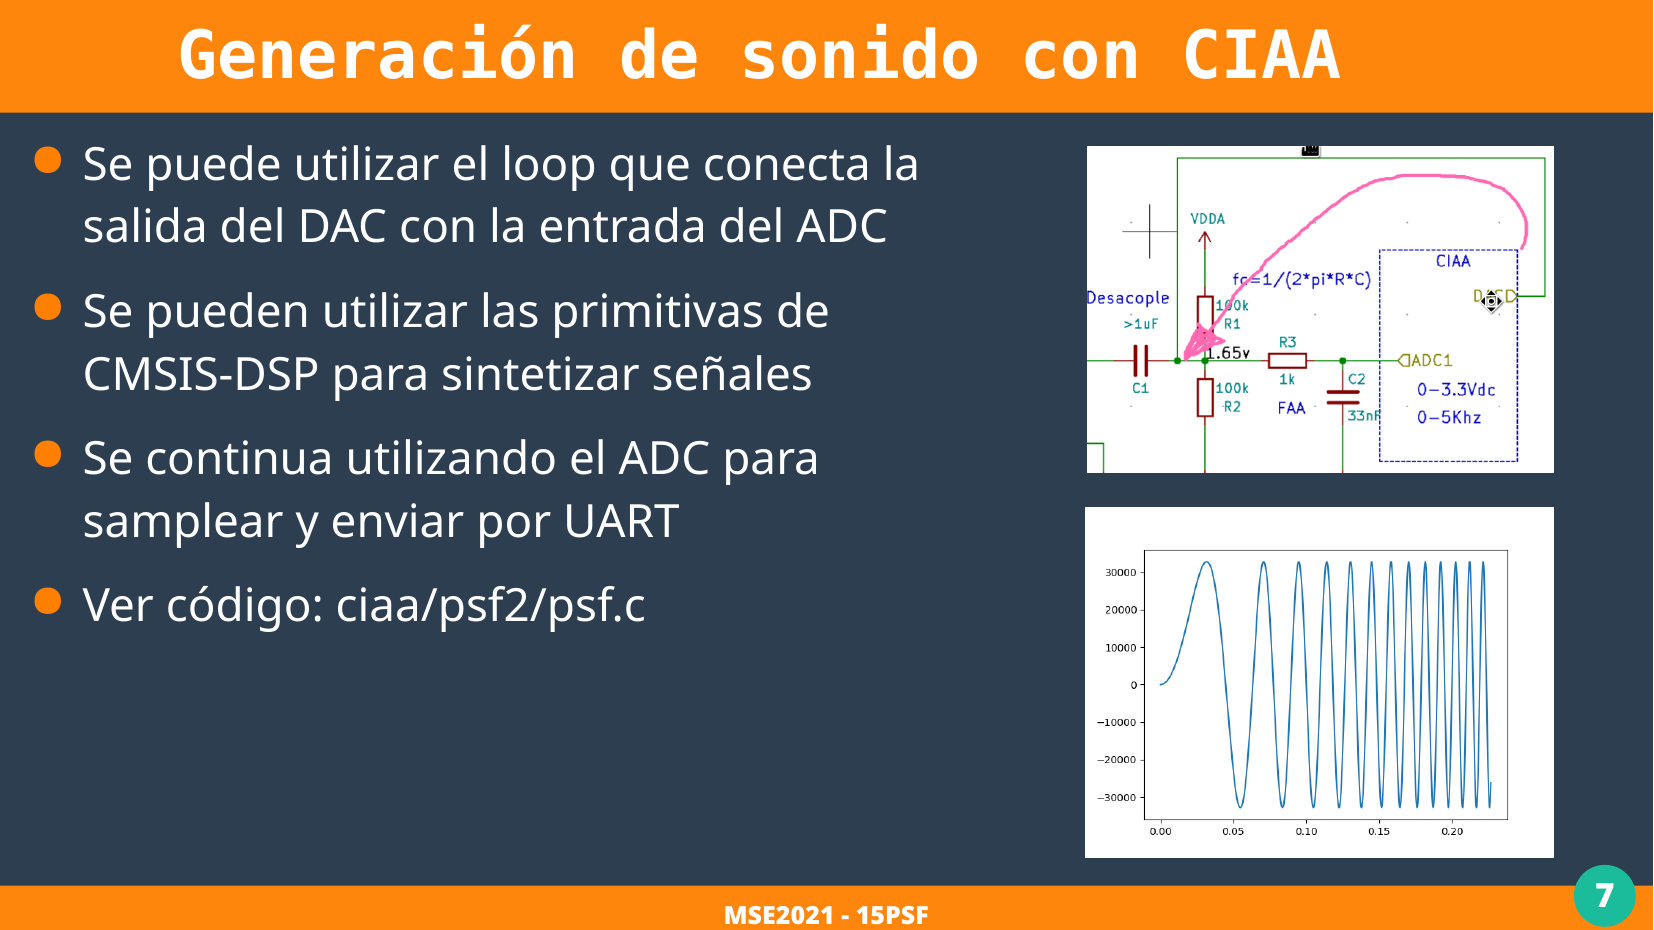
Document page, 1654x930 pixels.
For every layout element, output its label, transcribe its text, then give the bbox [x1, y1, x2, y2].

list Se puede utilizar el loop que conecta la salida del DAC con la entrada del ADC Se pueden utilizar las primitivas de CMSIS-DSP para sintetizar señales Se continua utilizando el ADC para samplear y enviar por UART Ver código: ciaa/psf2/psf.c [11, 131, 976, 863]
title Generación de sonido con CIAA [177, 16, 1528, 113]
picture [1085, 507, 1554, 859]
picture [1087, 146, 1554, 474]
